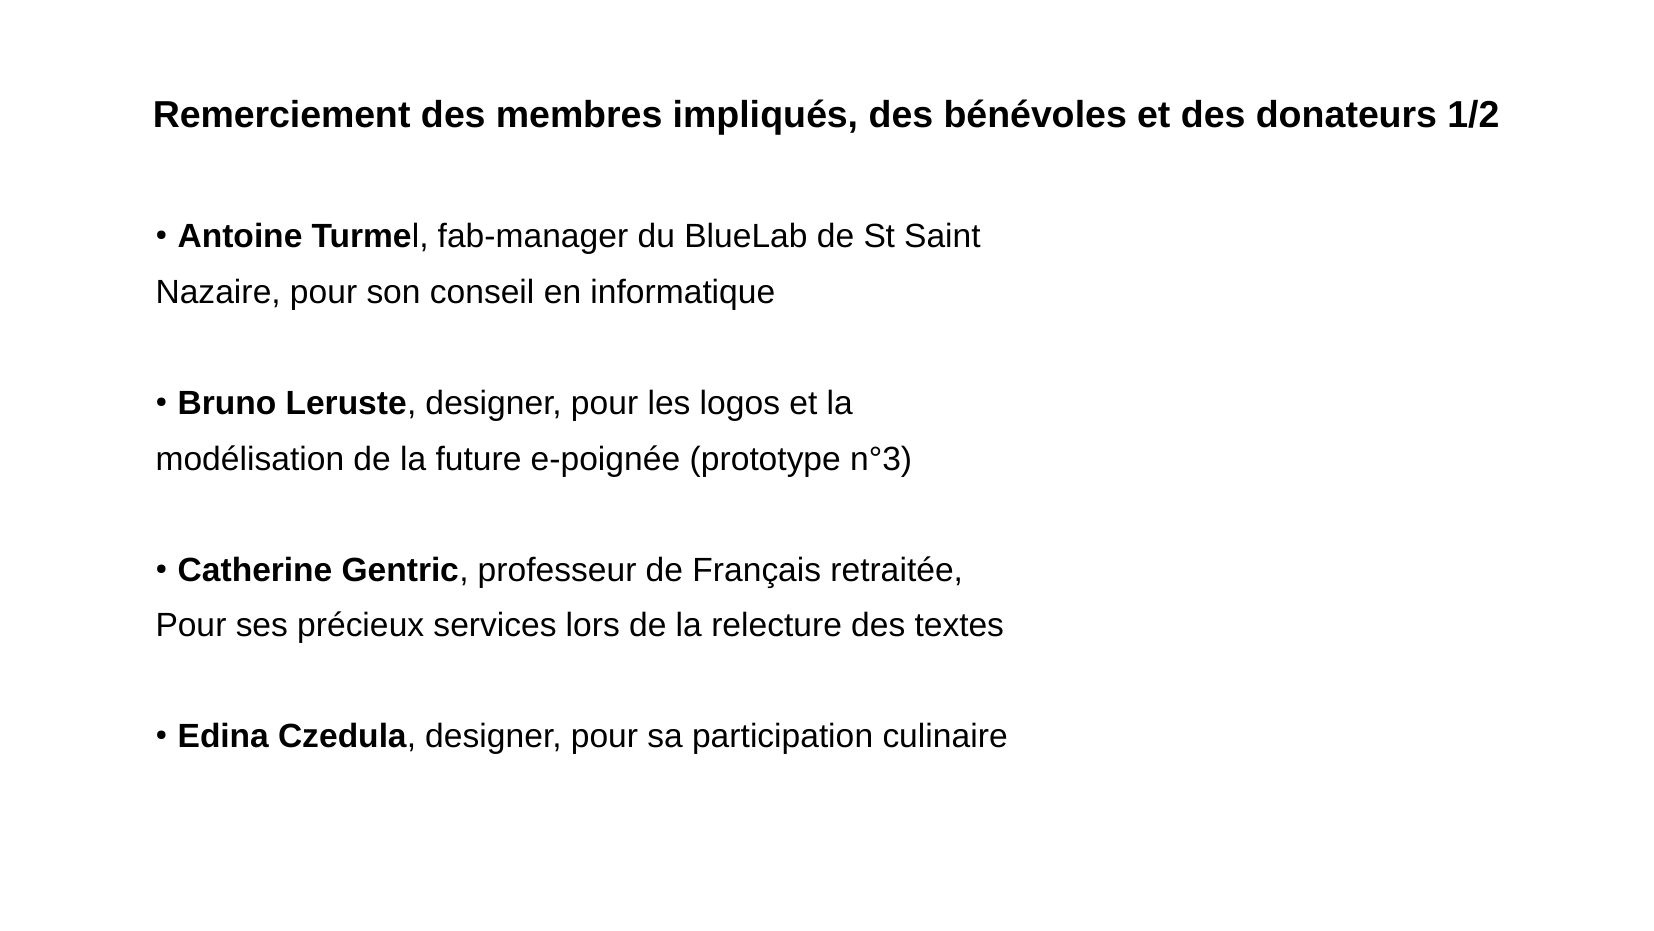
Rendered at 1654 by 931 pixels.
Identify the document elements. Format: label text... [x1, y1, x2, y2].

list Antoine Turmel, fab-manager du BlueLab de St Saint Nazaire, pour son conseil en informatique Bruno Leruste, designer, pour les logos et la modélisation de la future e-poignée (prototype n°3) Catherine Gentric, professeur de Français retraitée, Pour ses précieux services lors de la relecture des textes Edina Czedula, designer, pour sa participation culinaire [82, 217, 1571, 758]
title Remerciement des membres impliqués, des bénévoles et des donateurs 1/2 [82, 37, 1571, 193]
